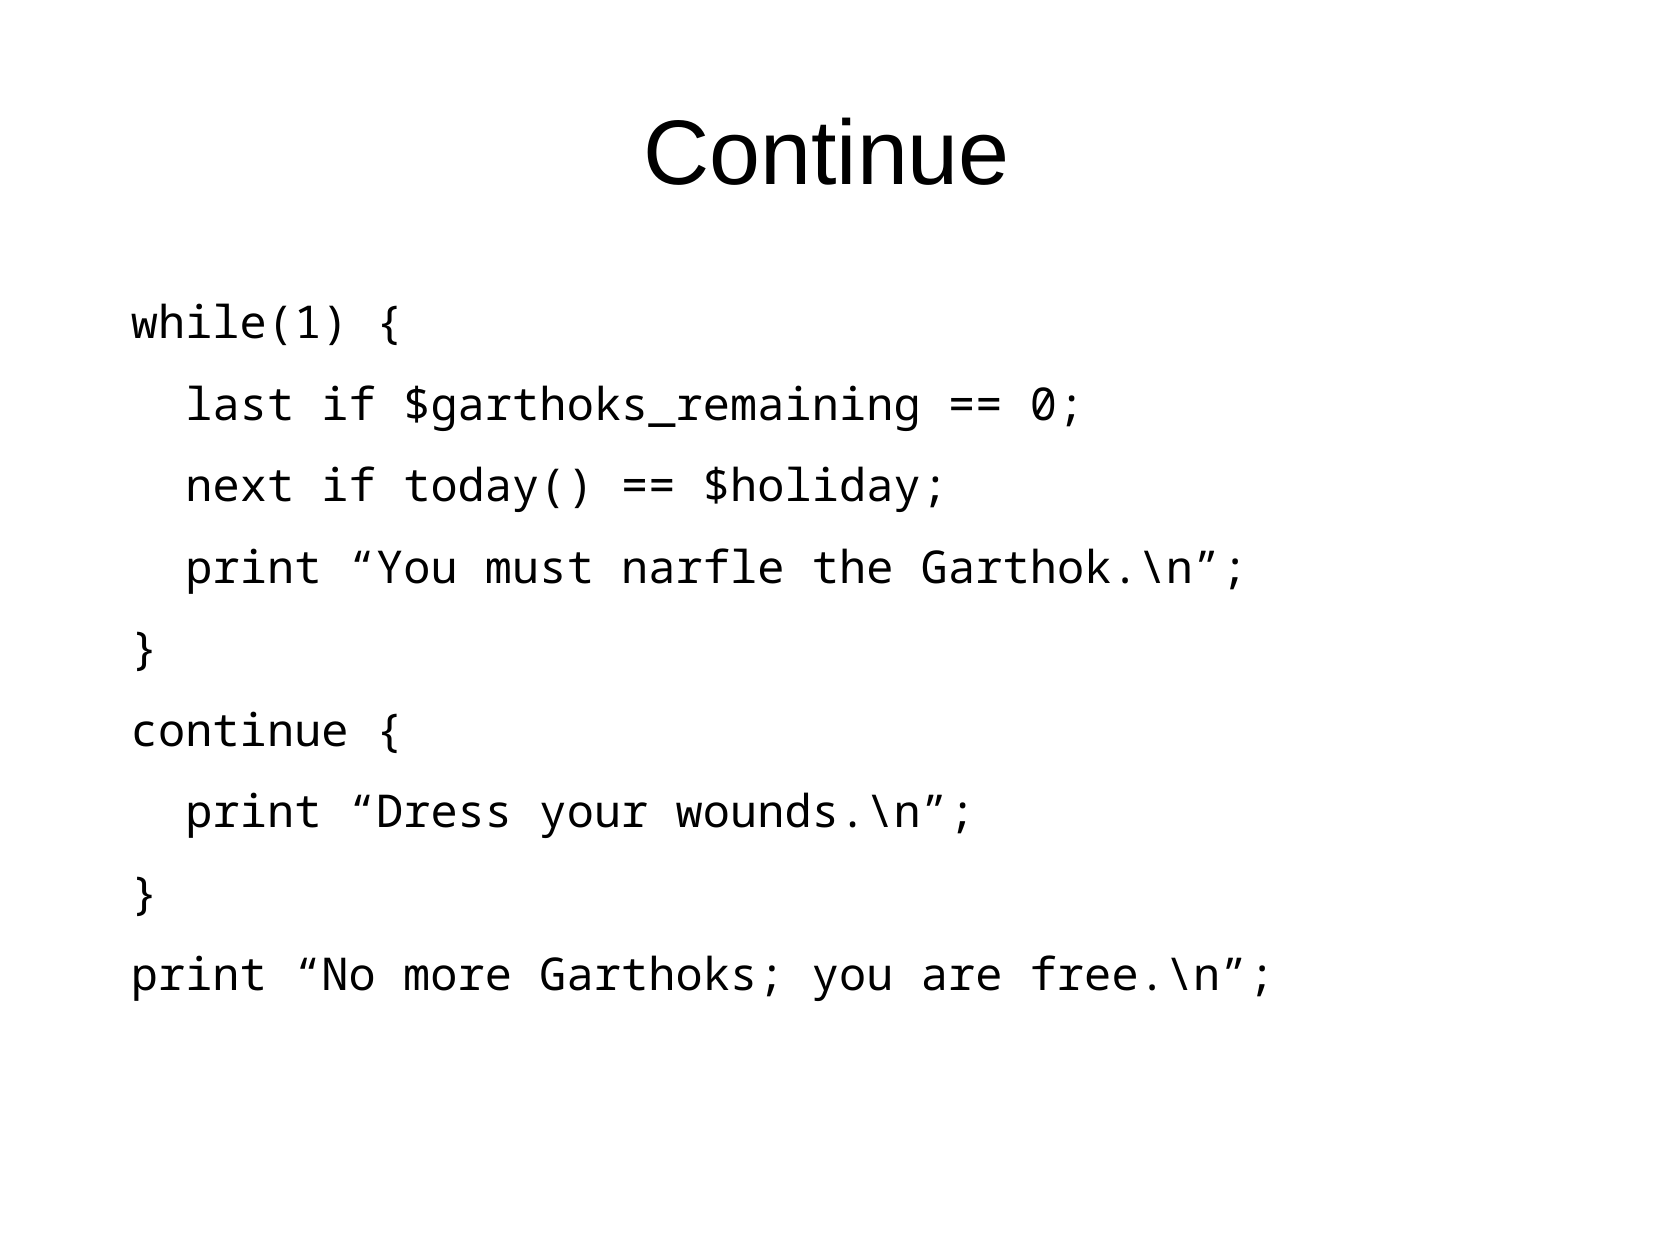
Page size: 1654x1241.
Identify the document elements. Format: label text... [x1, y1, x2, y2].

title Continue [82, 49, 1571, 257]
list while(1) { last if $garthoks_remaining == 0; next if today() == $holiday; print “You must narfle the Garthok.\n”; } continue { print “Dress your wounds.\n”; } print “No more Garthoks; you are free.\n”; [82, 290, 1571, 1010]
